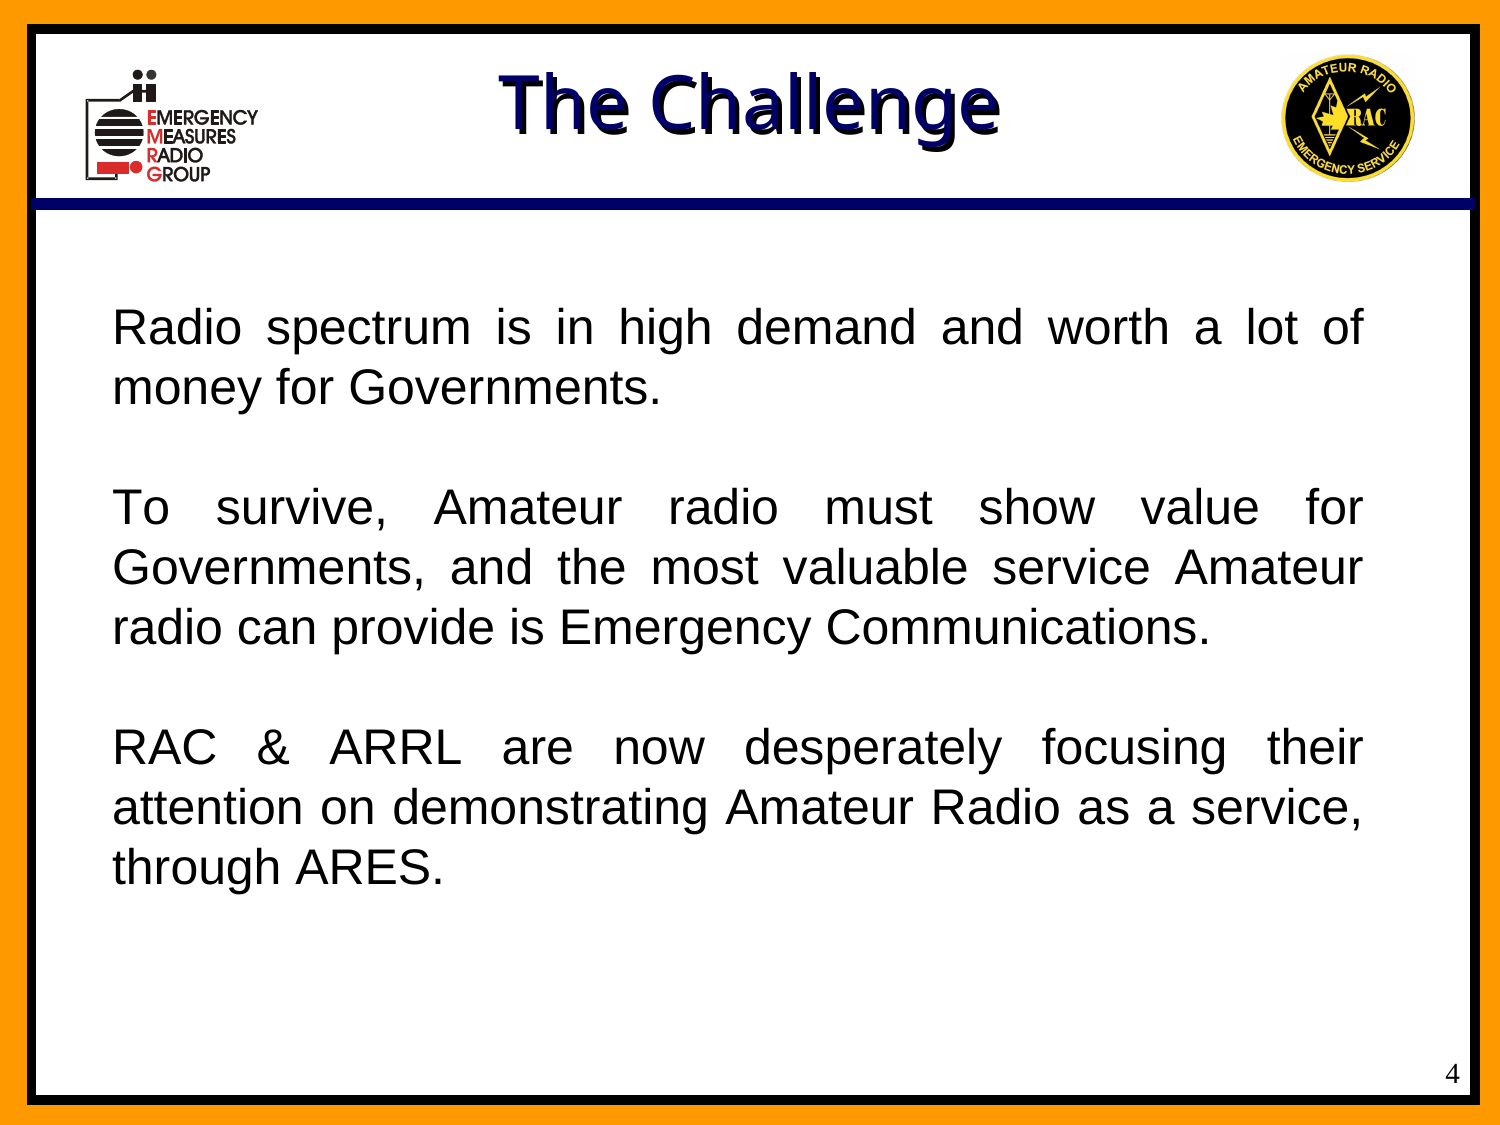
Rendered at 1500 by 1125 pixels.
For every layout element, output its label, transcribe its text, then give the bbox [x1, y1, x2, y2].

picture [1281, 54, 1415, 182]
text_box Radio spectrum is in high demand and worth a lot of money for Governments. To survive, Amateur radio must show value for Governments, and the most valuable service Amateur radio can provide is Emergency Communications. RAC & ARRL are now desperately focusing their attention on demonstrating Amateur Radio as a service, through ARES. [97, 286, 1380, 963]
text_box The Challenge [392, 57, 1107, 155]
